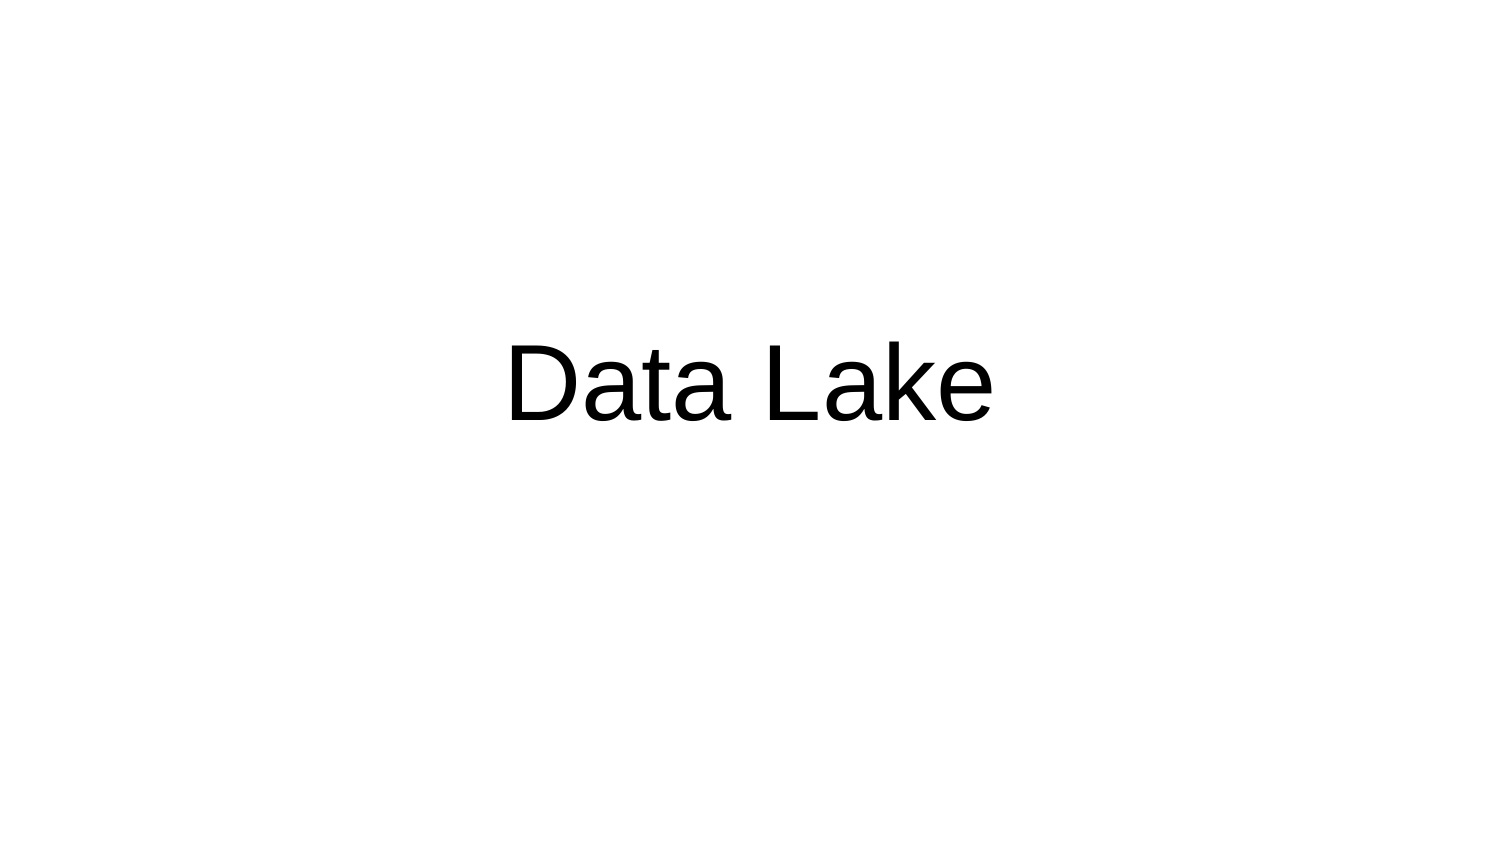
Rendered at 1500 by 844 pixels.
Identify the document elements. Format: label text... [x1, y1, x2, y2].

title Data Lake [51, 122, 1449, 459]
